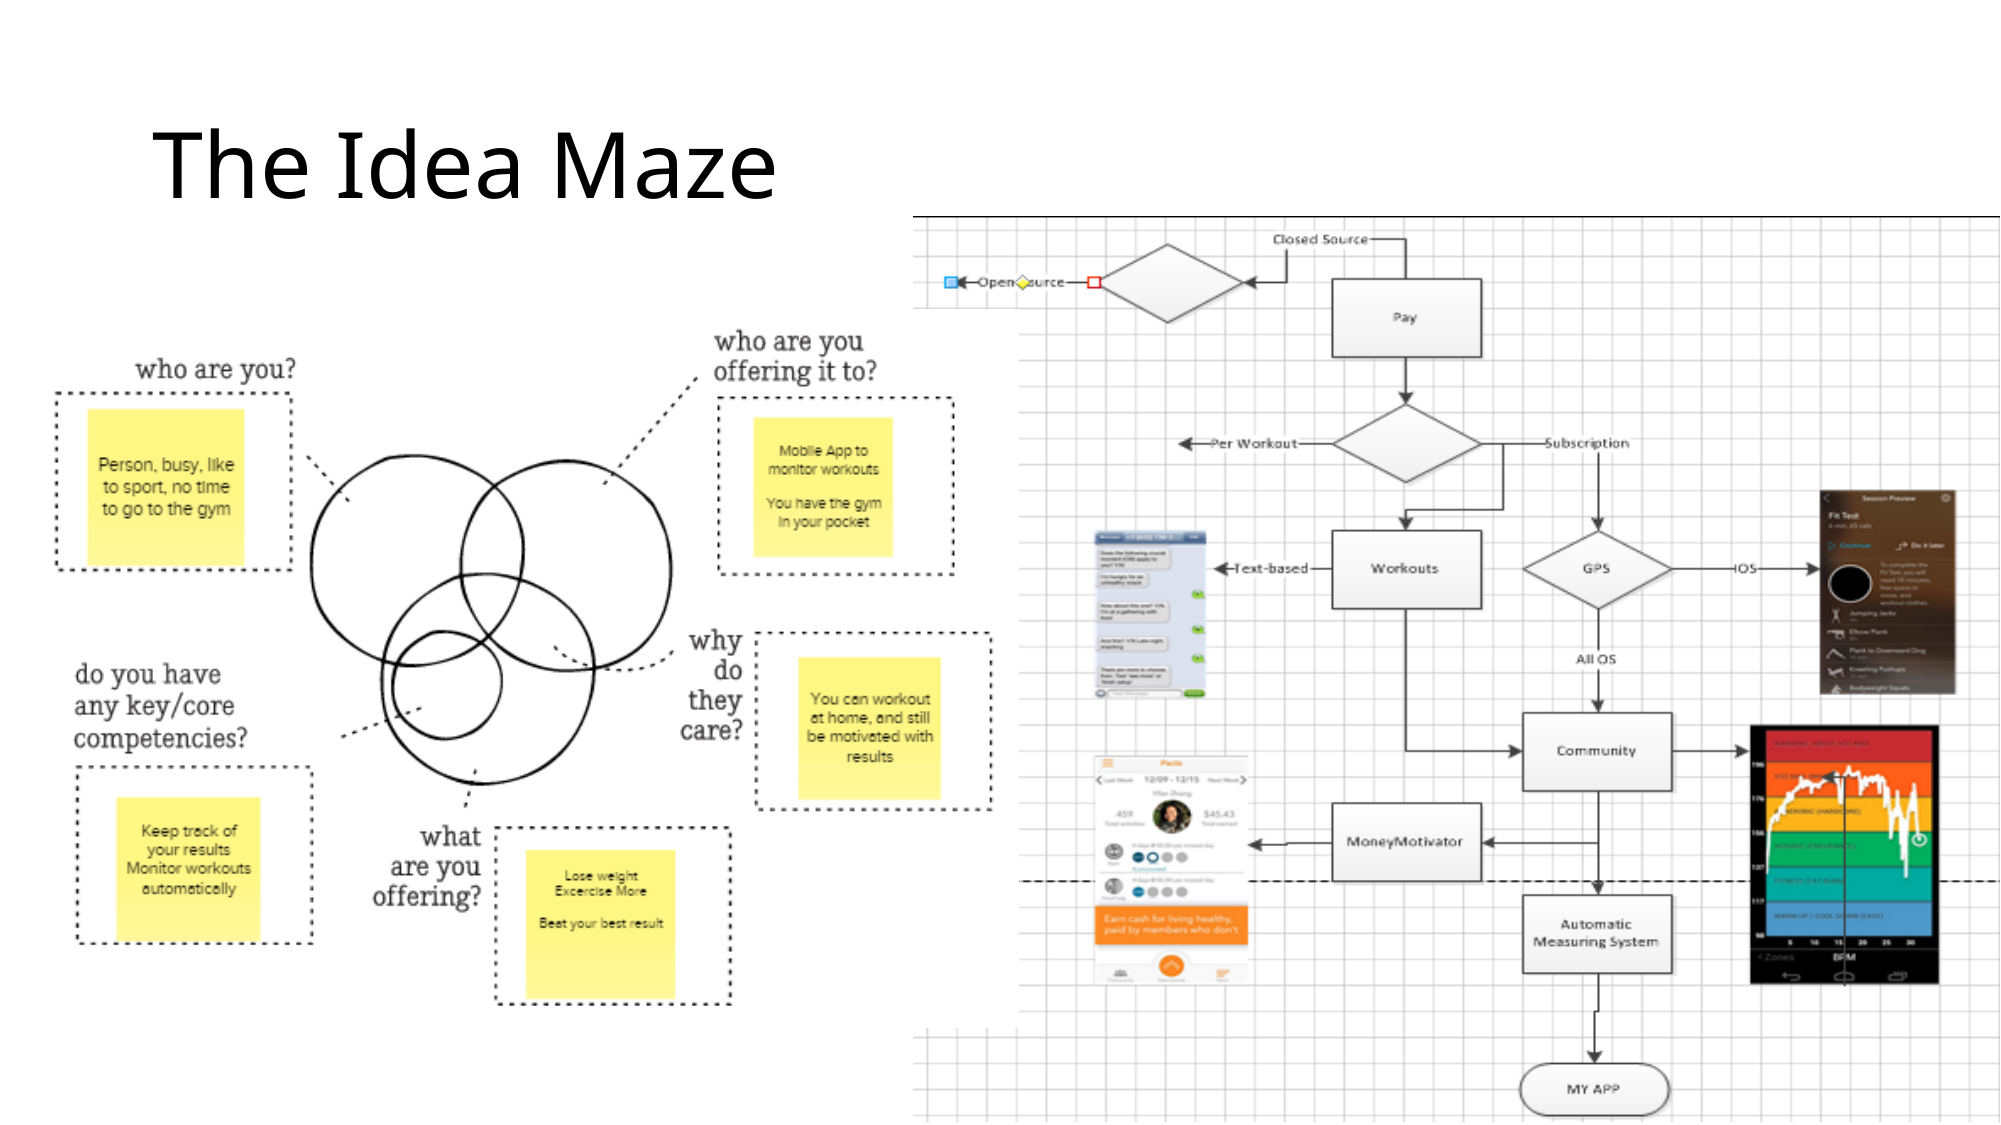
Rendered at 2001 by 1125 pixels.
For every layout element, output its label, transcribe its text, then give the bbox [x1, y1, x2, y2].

picture [38, 216, 2000, 1122]
title The Idea Maze [137, 59, 1863, 278]
